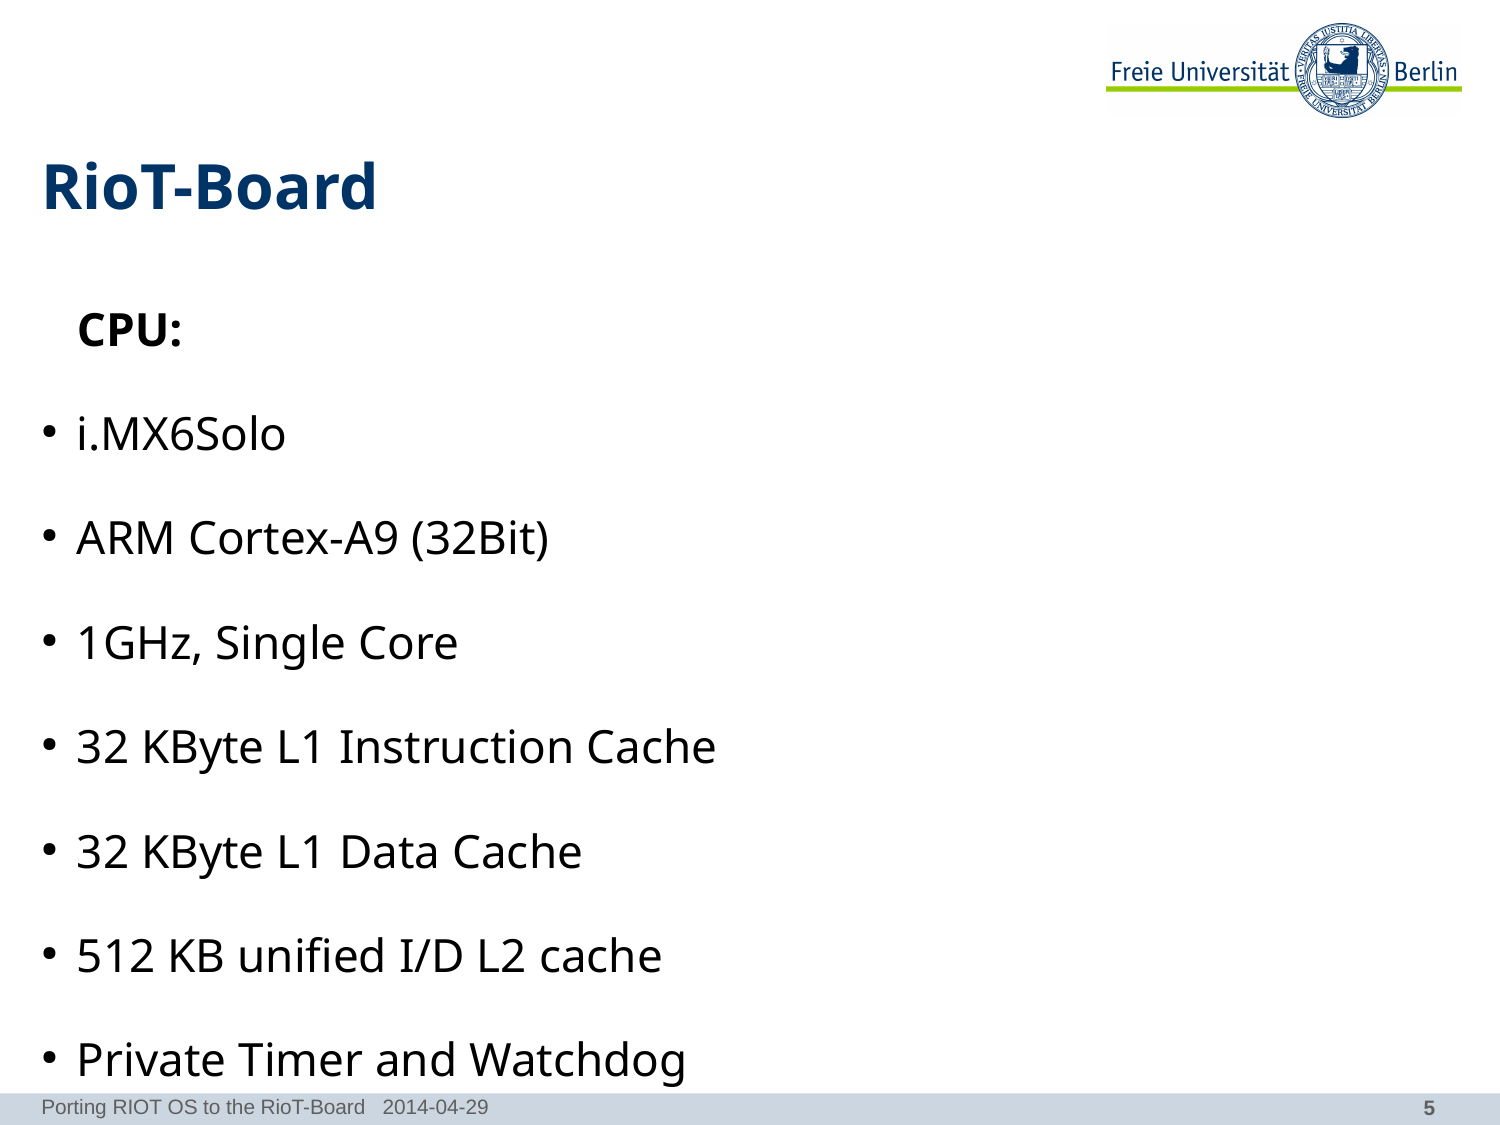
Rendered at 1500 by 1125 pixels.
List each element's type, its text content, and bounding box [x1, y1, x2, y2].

list CPU: i.MX6Solo ARM Cortex-A9 (32Bit) 1GHz, Single Core 32 KByte L1 Instruction Cache 32 KByte L1 Data Cache 512 KB unified I/D L2 cache Private Timer and Watchdog [41, 265, 1460, 953]
picture [1106, 23, 1462, 118]
title RioT-Board [41, 148, 1460, 222]
